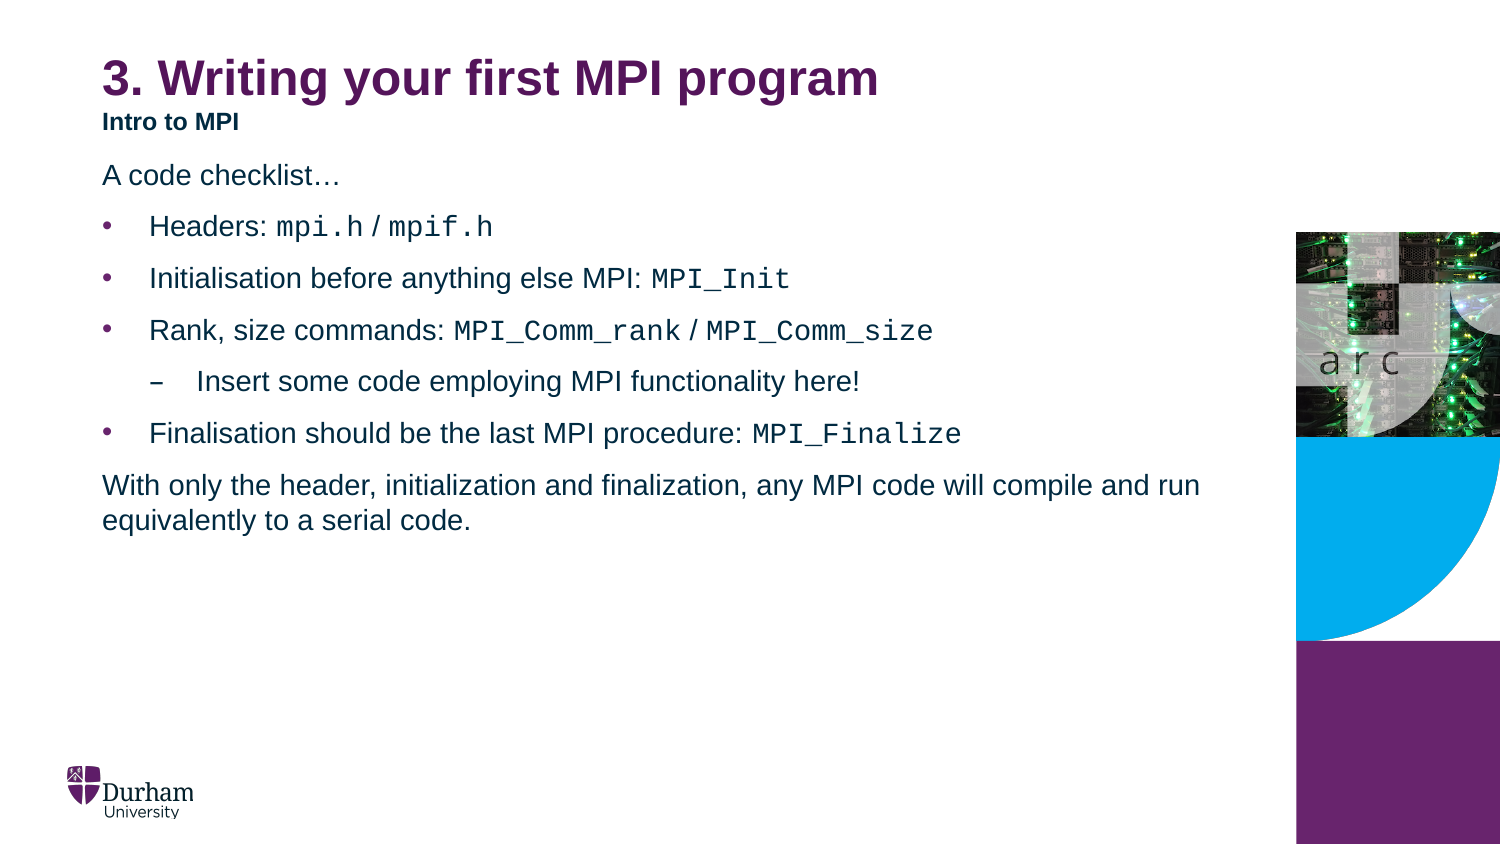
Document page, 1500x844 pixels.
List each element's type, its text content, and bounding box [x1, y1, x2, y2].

title 3. Writing your first MPI program Intro to MPI [101, 45, 1399, 187]
list A code checklist… Headers: mpi.h / mpif.h Initialisation before anything else MPI: MPI_Init Rank, size commands: MPI_Comm_rank / MPI_Comm_size Insert some code employing MPI functionality here! Finalisation should be the last MPI procedure: MPI_Finalize With only the header, initialization and finalization, any MPI code will compile and run equivalently to a serial code. [101, 156, 1258, 494]
picture [67, 766, 193, 819]
picture [1296, 232, 1500, 436]
picture [1332, 467, 1500, 640]
text_box [1296, 640, 1500, 844]
